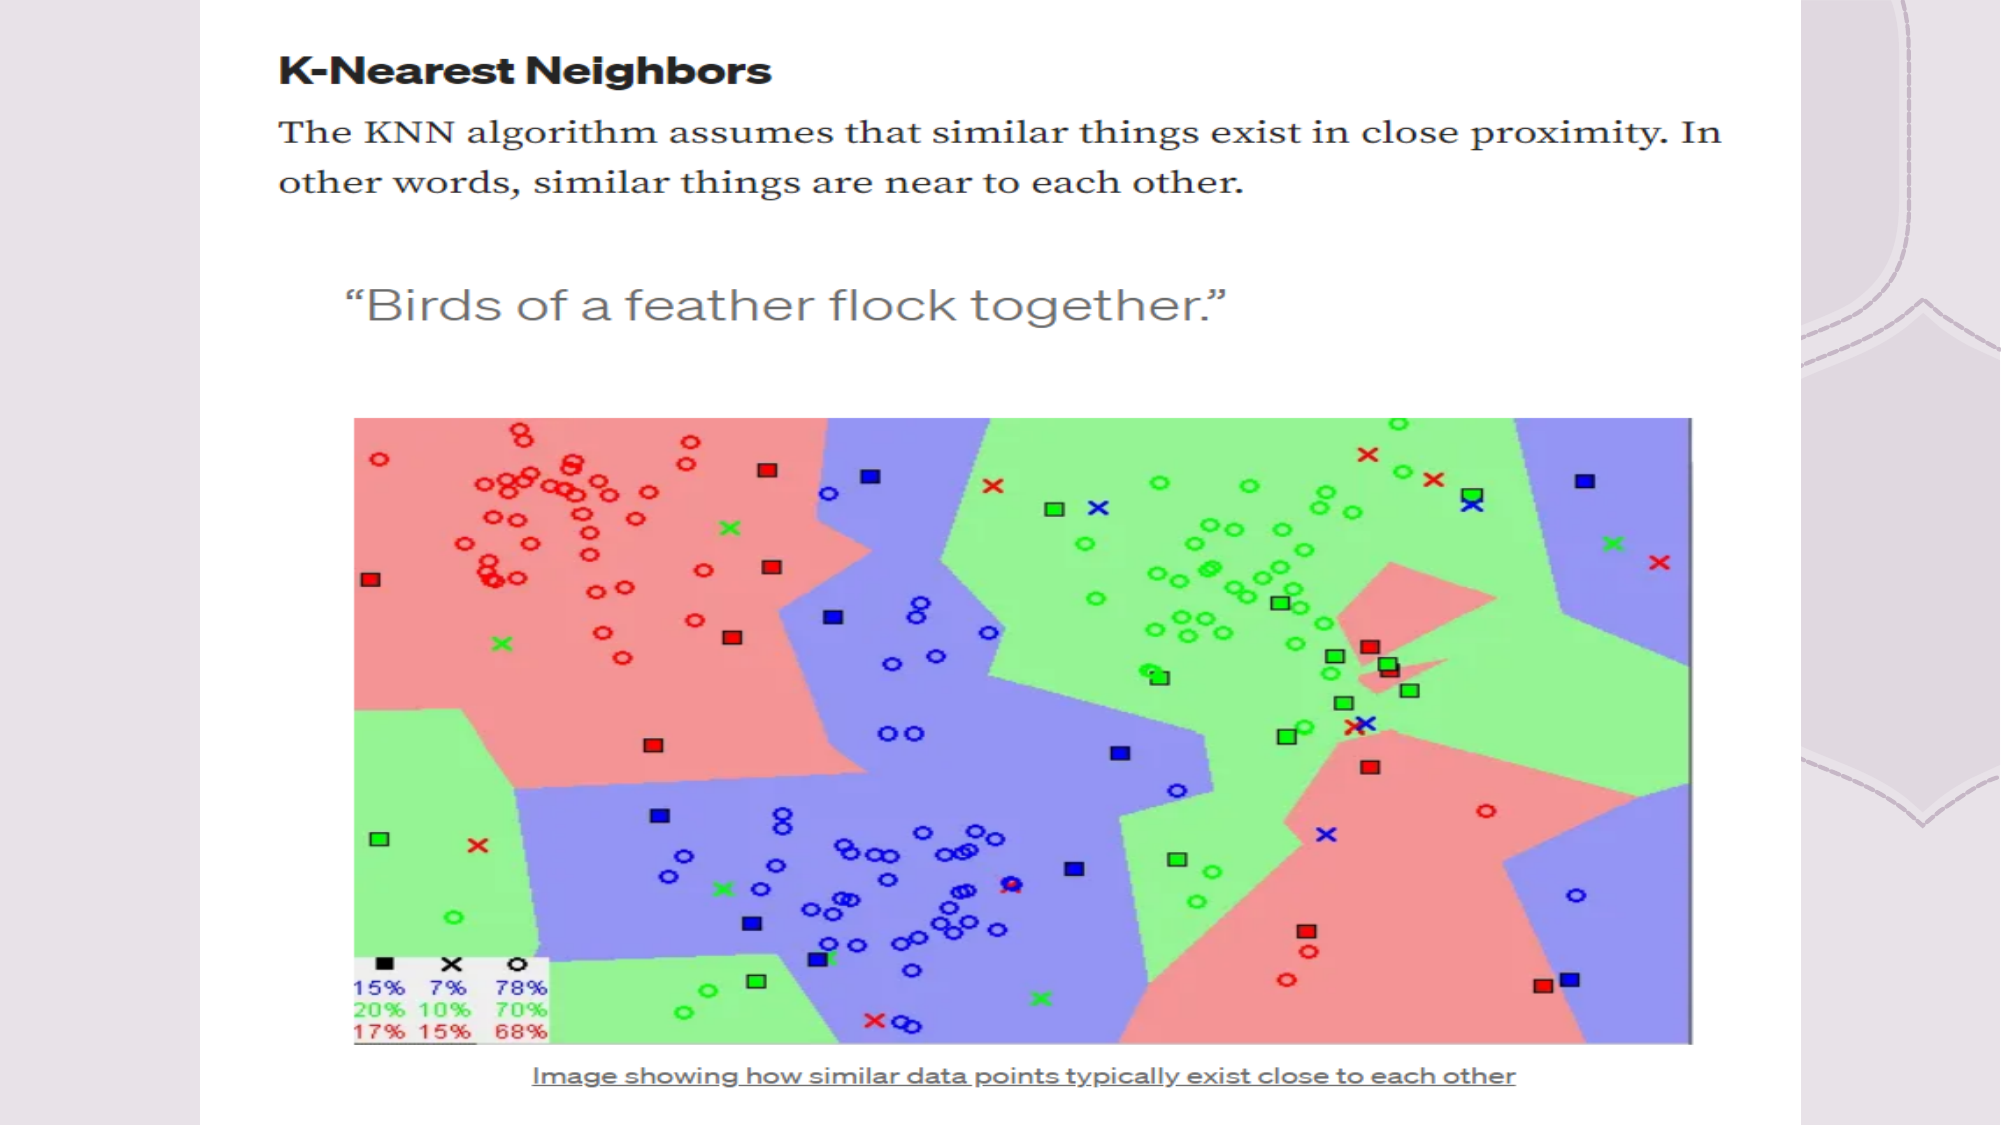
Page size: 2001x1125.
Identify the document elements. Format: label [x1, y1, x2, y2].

picture [200, 0, 1801, 1125]
